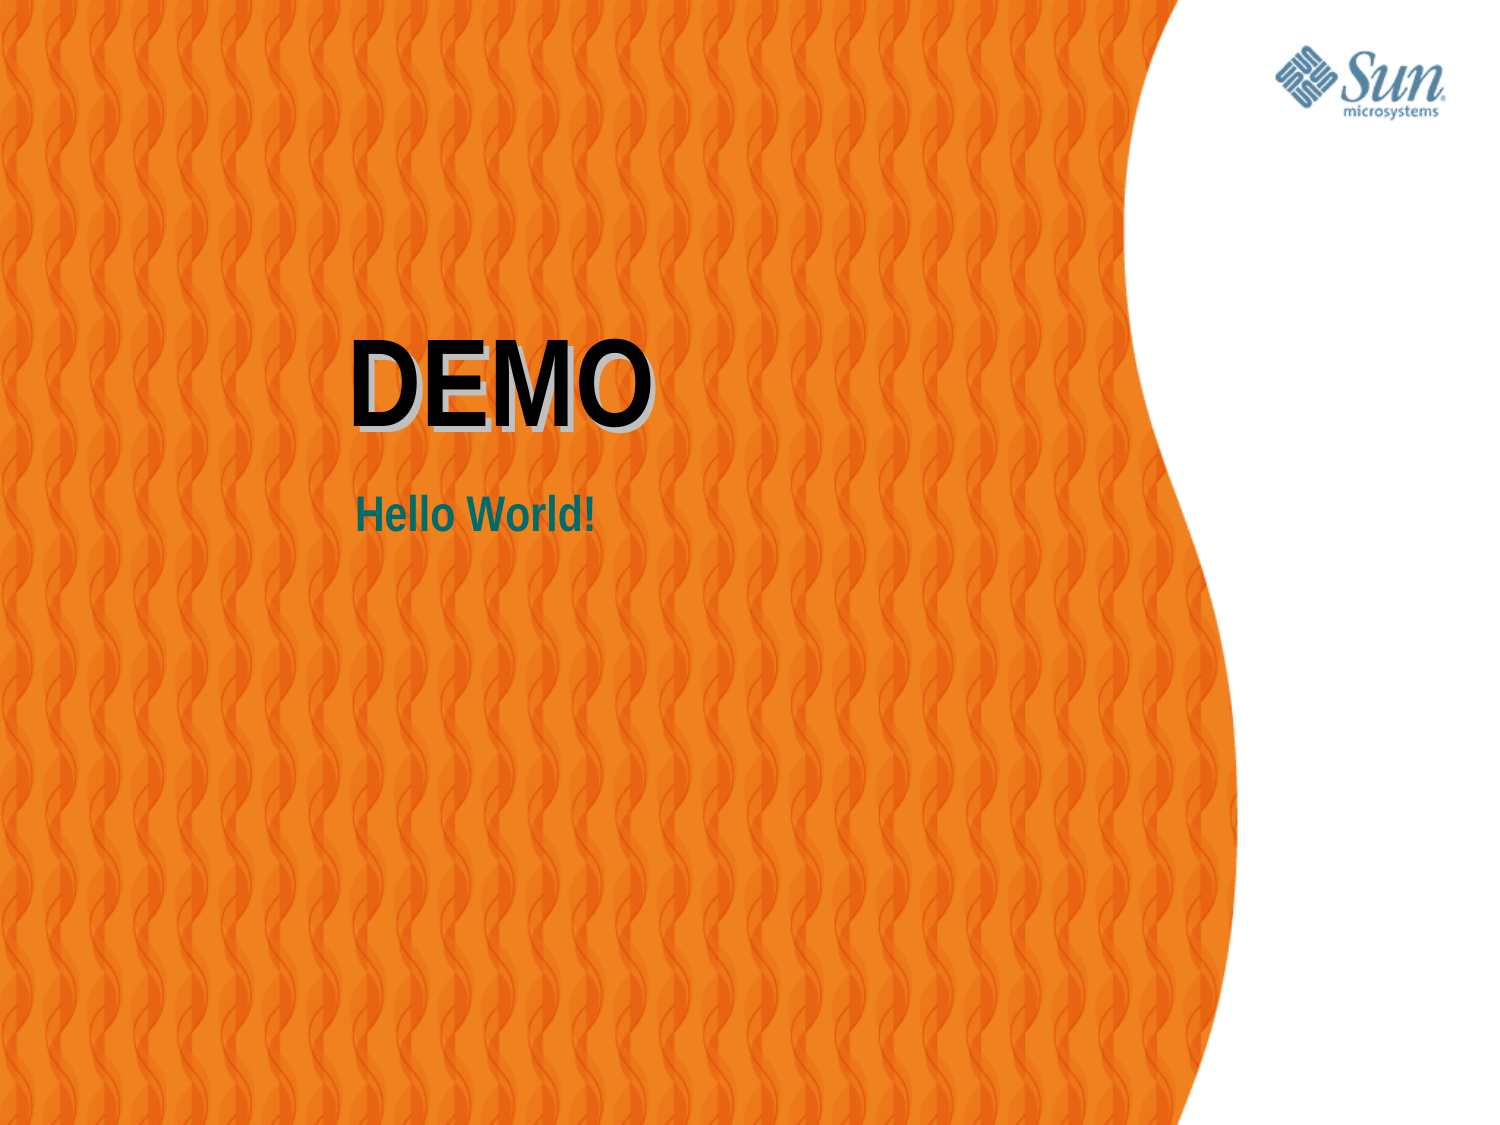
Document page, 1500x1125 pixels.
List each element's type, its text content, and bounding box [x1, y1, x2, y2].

list DEMO [332, 328, 843, 539]
picture [0, 0, 1500, 1125]
text_box Hello World! [355, 492, 918, 549]
